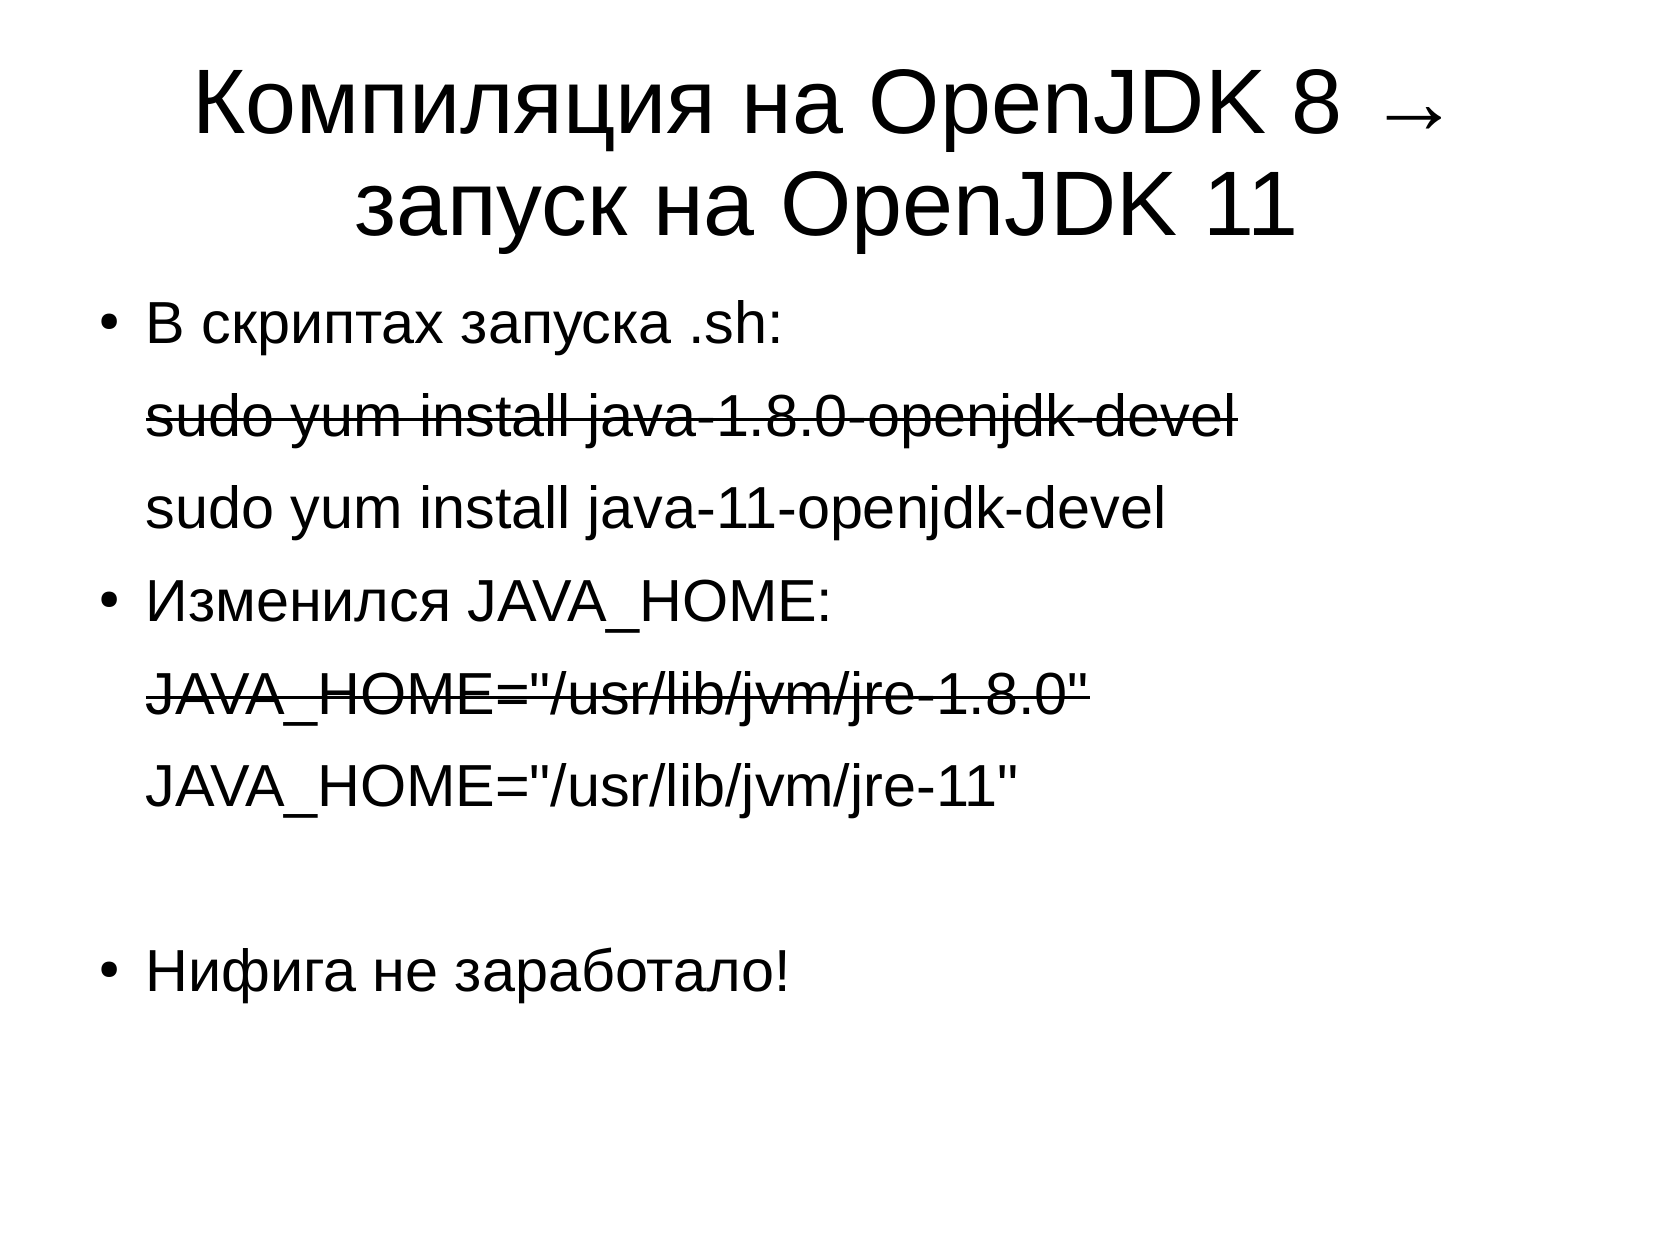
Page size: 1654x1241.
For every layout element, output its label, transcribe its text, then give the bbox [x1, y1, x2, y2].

title Компиляция на OpenJDK 8 → запуск на OpenJDK 11 [82, 49, 1571, 257]
list В скриптах запуска .sh: sudo yum install java-1.8.0-openjdk-devel sudo yum install java-11-openjdk-devel Изменился JAVA_HOME: JAVA_HOME="/usr/lib/jvm/jre-1.8.0" JAVA_HOME="/usr/lib/jvm/jre-11" Нифига не заработало! [82, 290, 1571, 1010]
